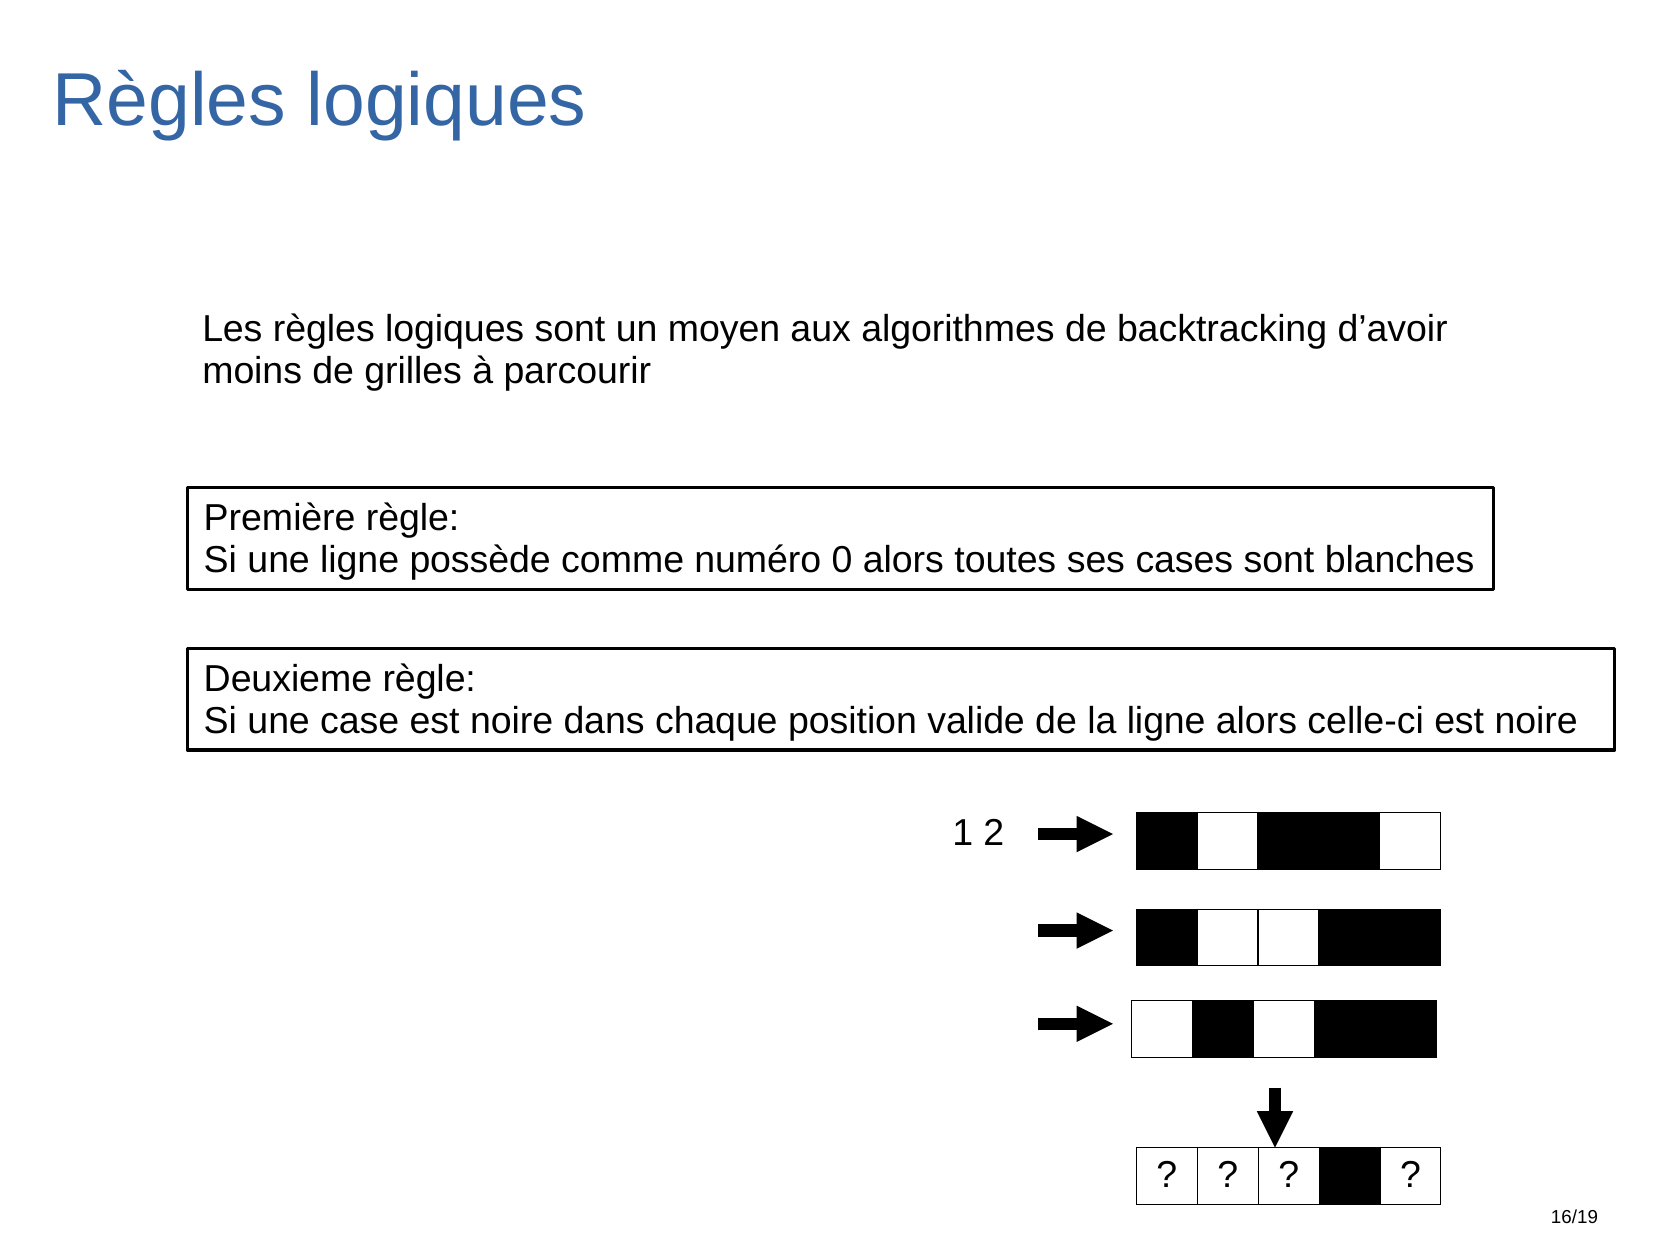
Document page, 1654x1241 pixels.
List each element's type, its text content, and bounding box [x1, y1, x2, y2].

text_box 1 2 [937, 804, 1020, 861]
table_header [1137, 910, 1197, 965]
table_header [1315, 1001, 1375, 1057]
text_box 16/19 [1536, 1198, 1613, 1235]
table_header [1319, 910, 1379, 965]
table_header [1380, 813, 1440, 869]
table_header [1254, 1001, 1314, 1057]
table_header ? [1137, 1148, 1197, 1204]
text_box Règles logiques [37, 50, 638, 151]
table_header ? [1198, 1148, 1258, 1204]
table_header [1259, 910, 1318, 965]
text_box Première règle: Si une ligne possède comme numéro 0 alors toutes ses cases sont blanches [187, 487, 1494, 590]
table_header [1376, 1001, 1436, 1057]
table_header [1380, 910, 1440, 965]
table_header [1137, 813, 1197, 869]
table_header [1198, 910, 1257, 965]
table_header ? [1381, 1148, 1440, 1204]
table_header [1320, 1148, 1379, 1204]
table_header [1259, 813, 1318, 869]
table_header [1193, 1001, 1253, 1057]
table_header [1319, 813, 1379, 869]
text_box Les règles logiques sont un moyen aux algorithmes de backtracking d’avoir moins de grilles à parcourir [187, 300, 1501, 399]
table_header [1198, 813, 1257, 869]
table_header ? [1259, 1148, 1319, 1204]
table_header [1132, 1001, 1192, 1057]
text_box Deuxieme règle: Si une case est noire dans chaque position valide de la ligne alors celle-ci est noire [187, 648, 1615, 751]
